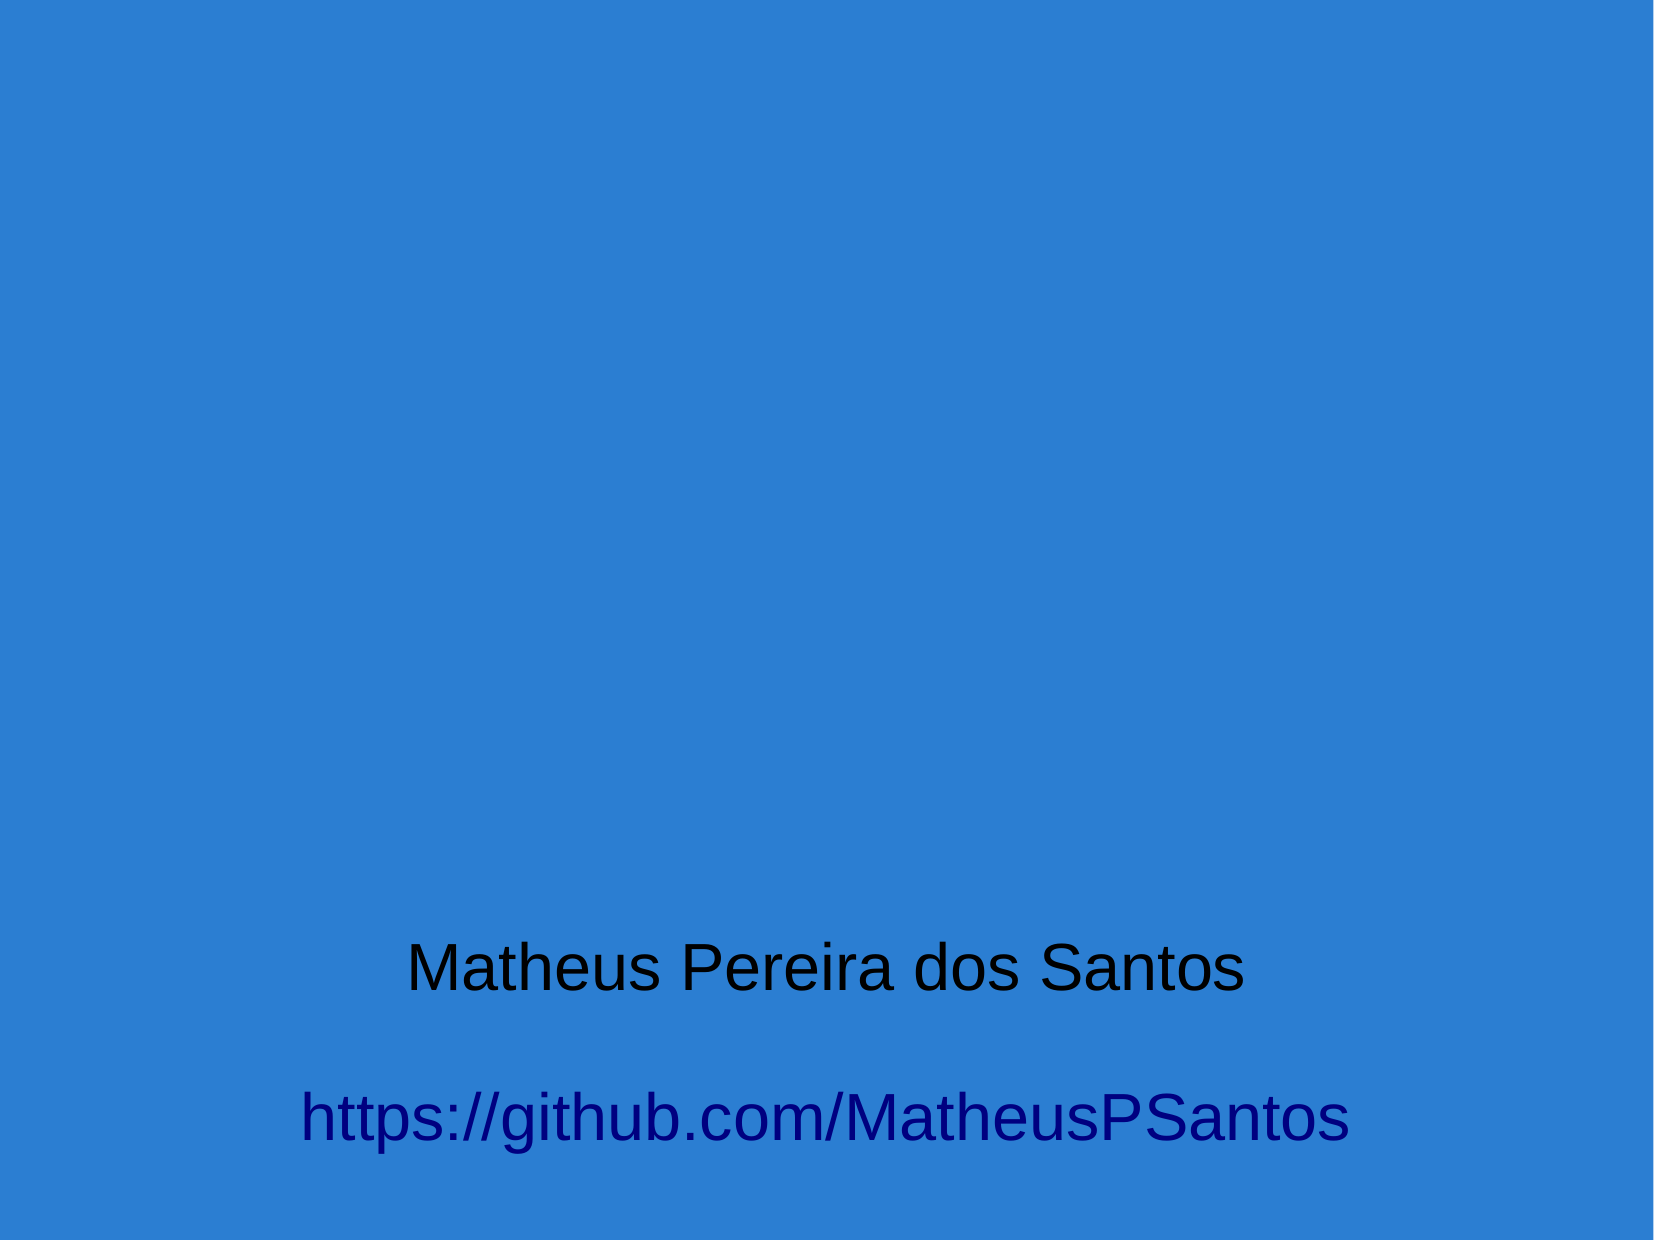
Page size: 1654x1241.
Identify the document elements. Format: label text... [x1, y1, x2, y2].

subtitle Matheus Pereira dos Santos https://github.com/MatheusPSantos [82, 931, 1571, 1229]
